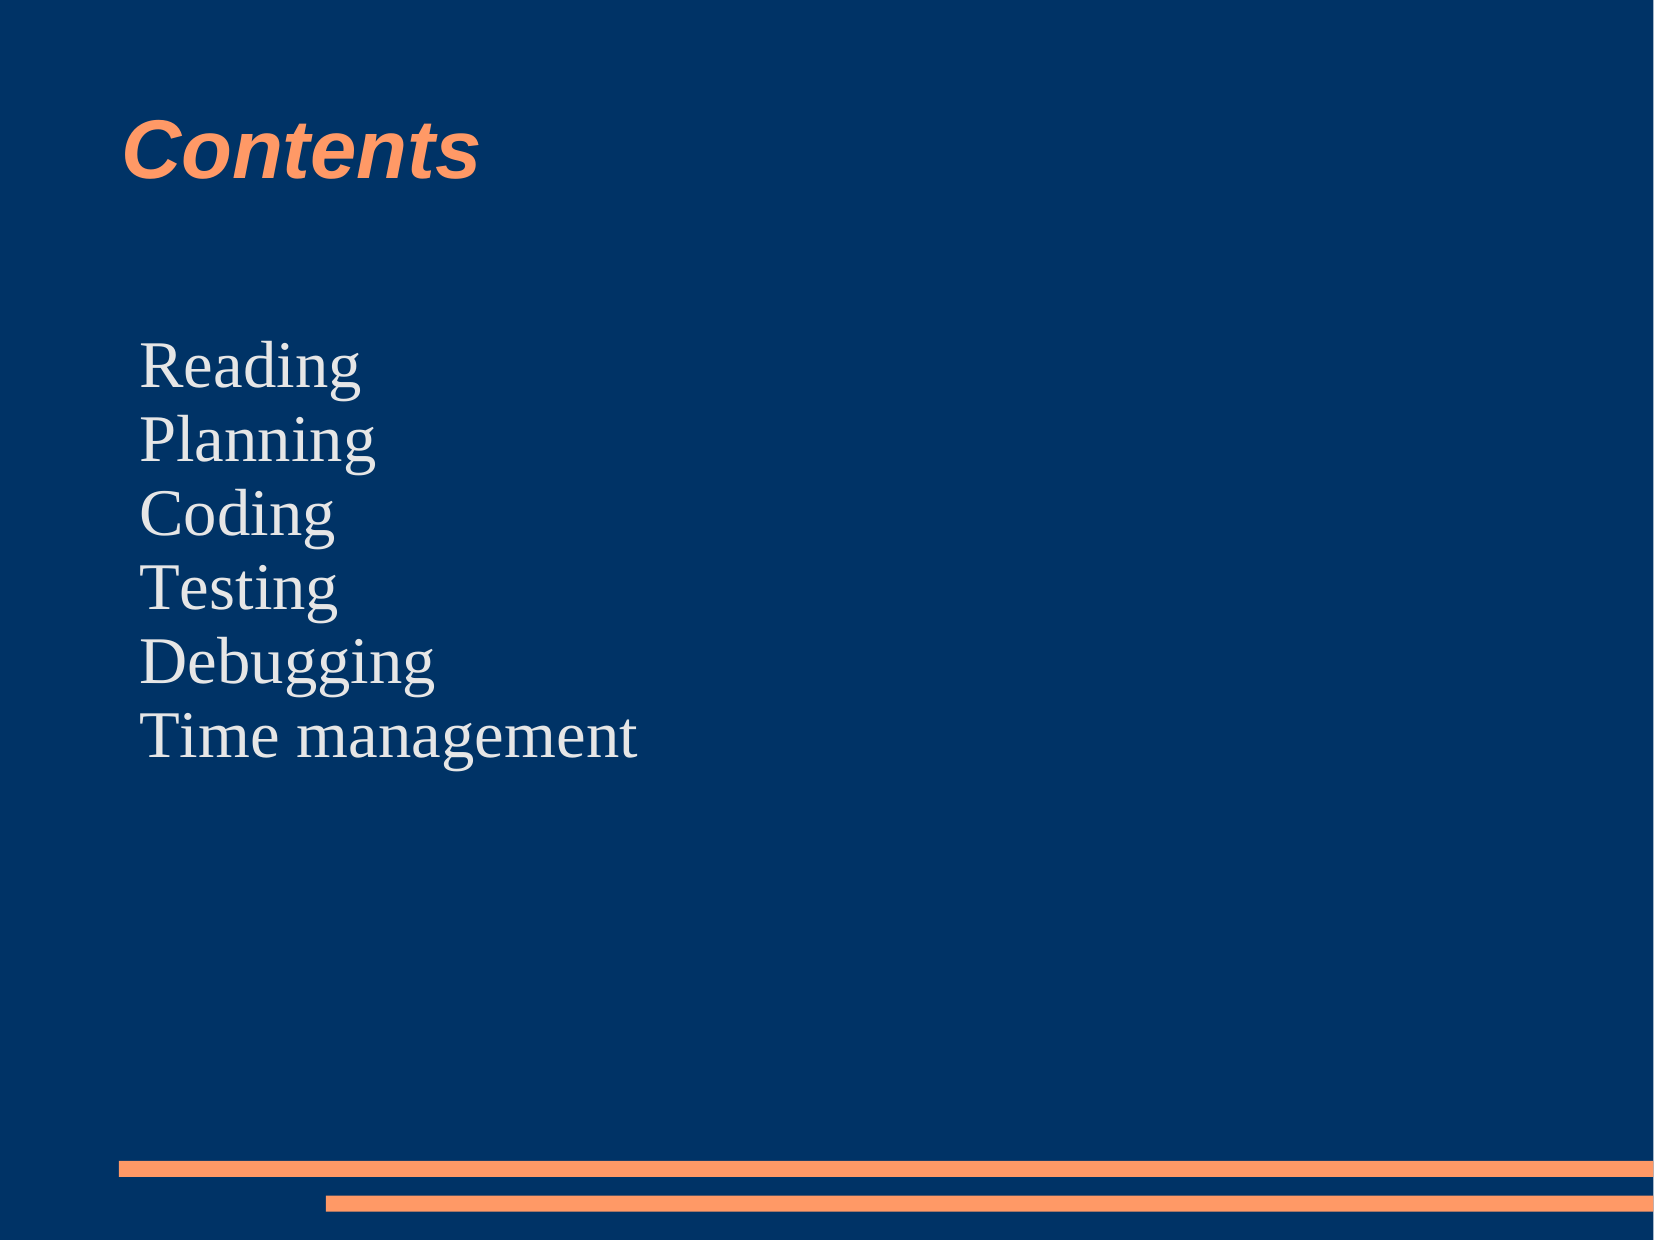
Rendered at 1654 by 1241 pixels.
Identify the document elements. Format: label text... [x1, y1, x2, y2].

title Contents [121, 46, 1534, 254]
list Reading Planning Coding Testing Debugging Time management [121, 327, 1561, 1124]
